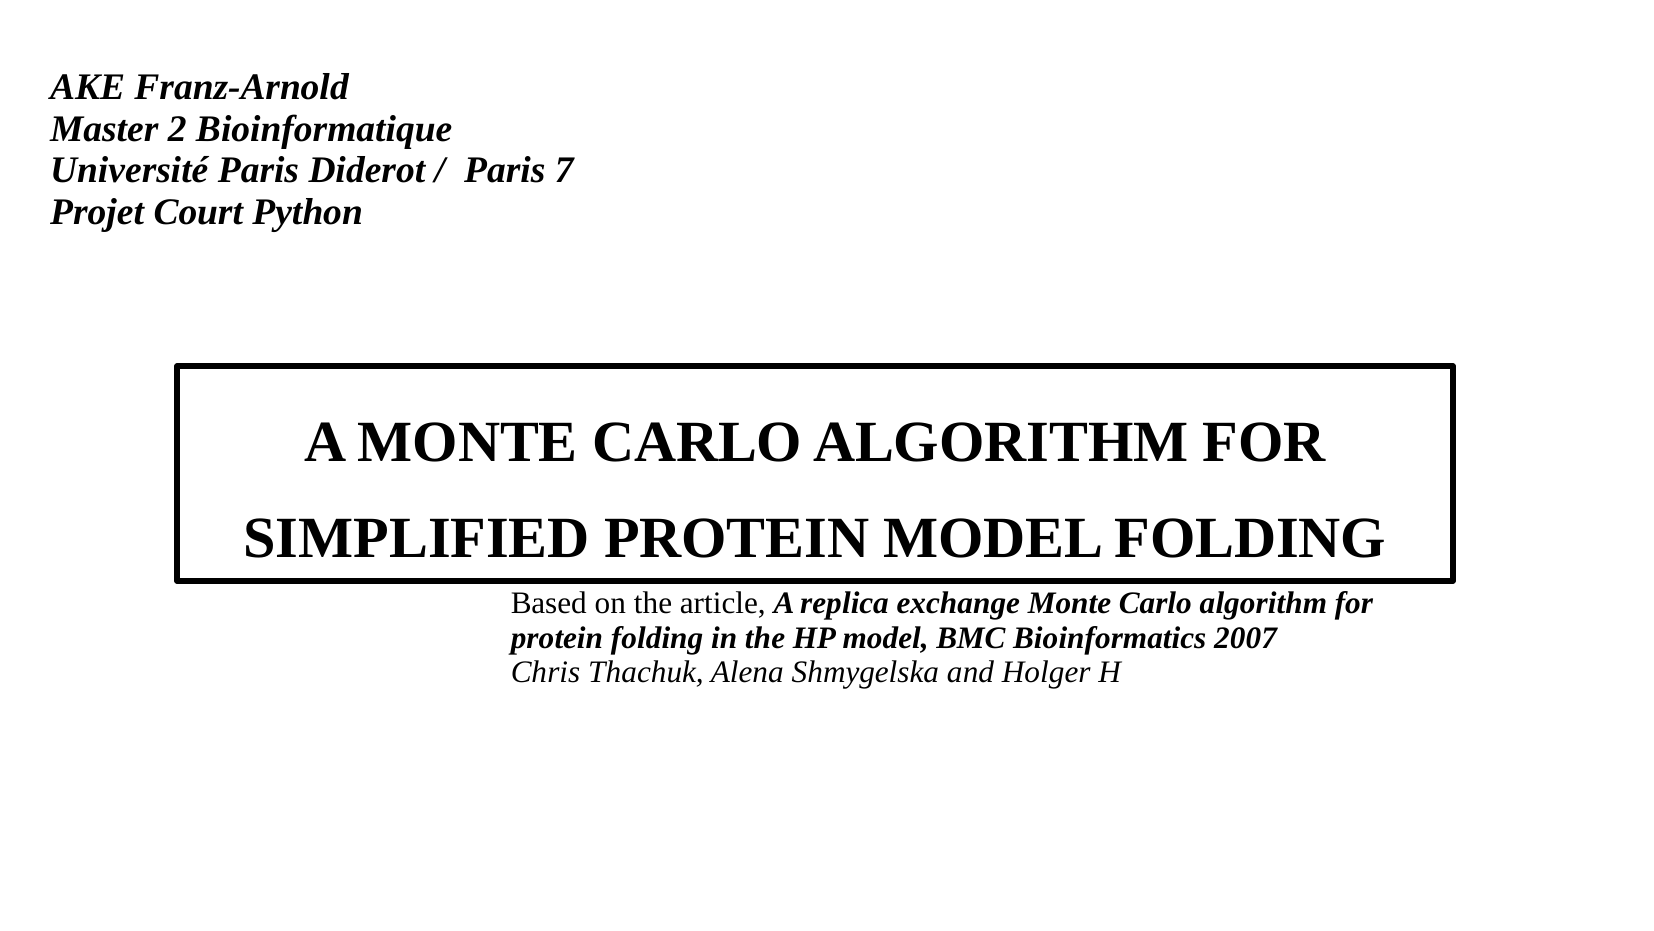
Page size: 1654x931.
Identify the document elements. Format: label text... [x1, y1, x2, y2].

text_box Based on the article, A replica exchange Monte Carlo algorithm for protein folding in the HP model, BMC Bioinformatics 2007 Chris Thachuk, Alena Shmygelska and Holger H [496, 578, 1453, 699]
text_box AKE Franz-Arnold Master 2 Bioinformatique Université Paris Diderot / Paris 7 Projet Court Python [35, 59, 638, 208]
text_box A MONTE CARLO ALGORITHM FOR SIMPLIFIED PROTEIN MODEL FOLDING [177, 366, 1453, 544]
